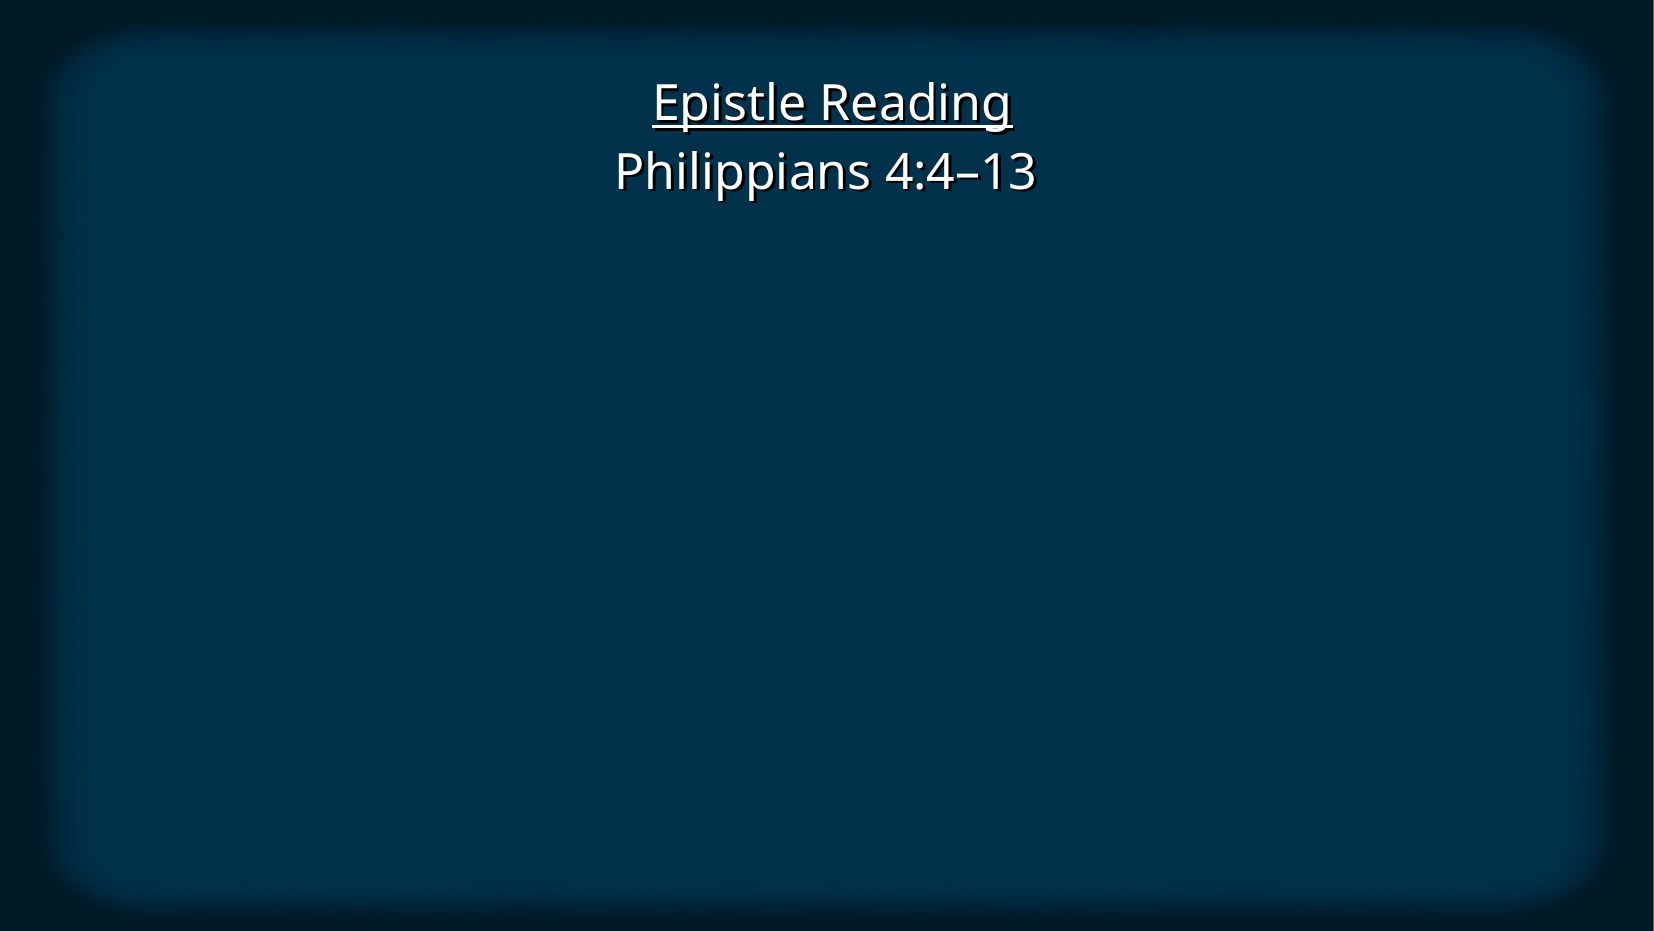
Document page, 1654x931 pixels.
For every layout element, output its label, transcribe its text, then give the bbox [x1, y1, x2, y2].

text_box Epistle Reading Philippians 4:4–13 [75, 60, 1591, 208]
picture [0, 0, 1654, 931]
